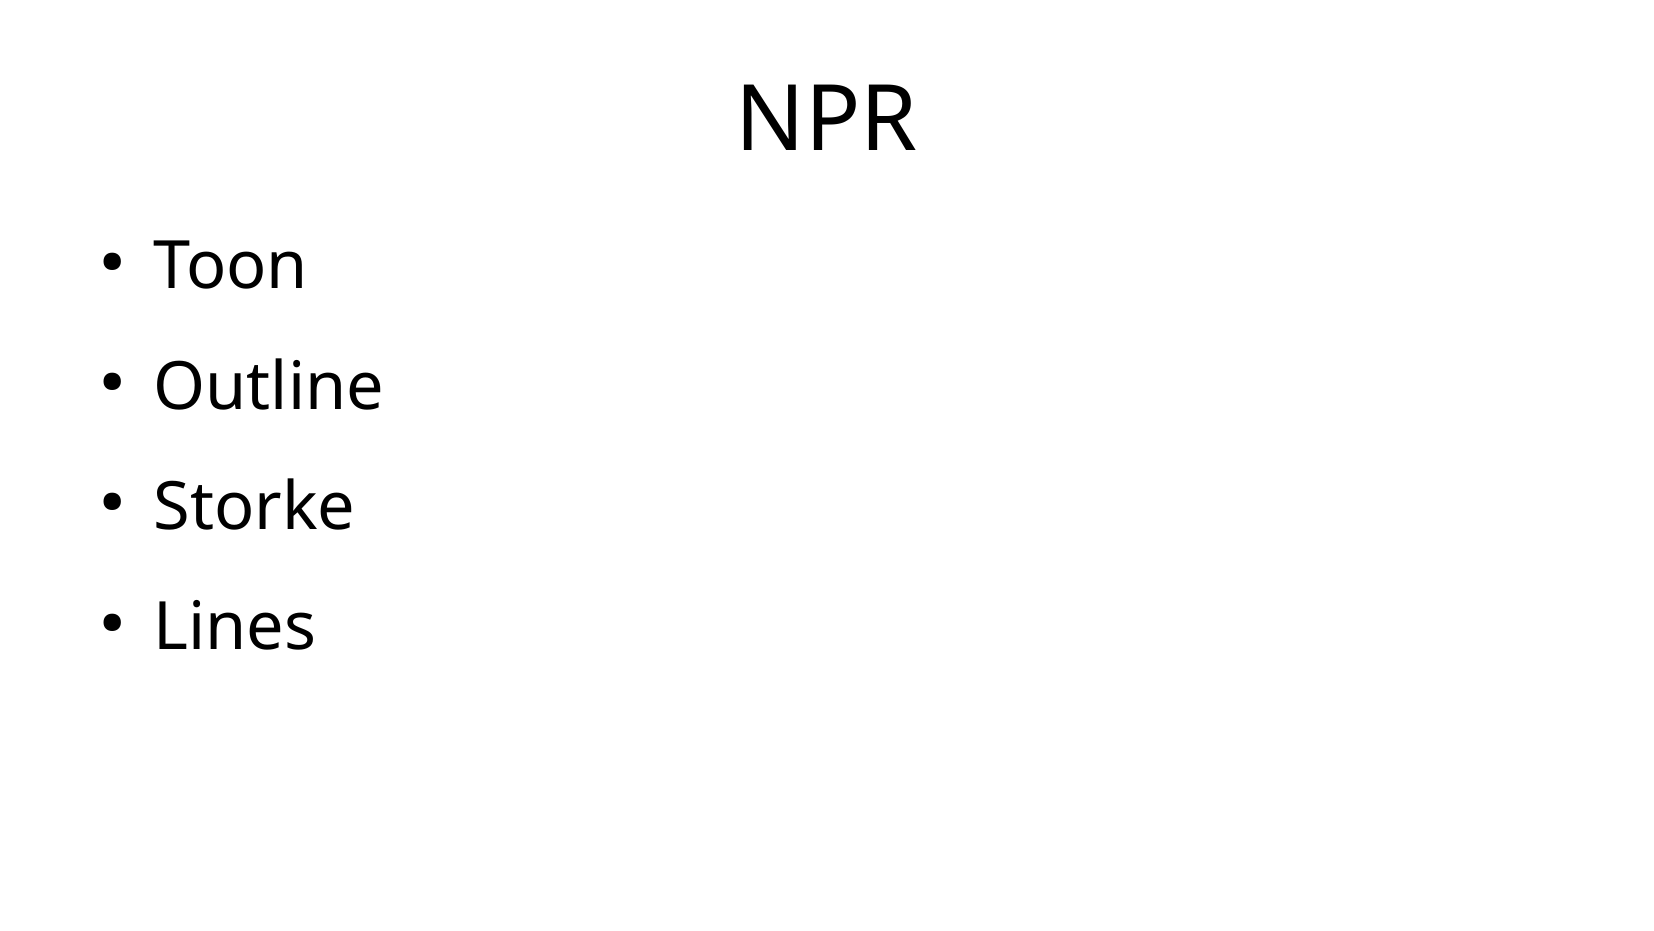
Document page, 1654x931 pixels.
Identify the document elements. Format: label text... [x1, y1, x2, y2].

list Toon Outline Storke Lines [82, 217, 1571, 758]
title NPR [82, 37, 1571, 193]
